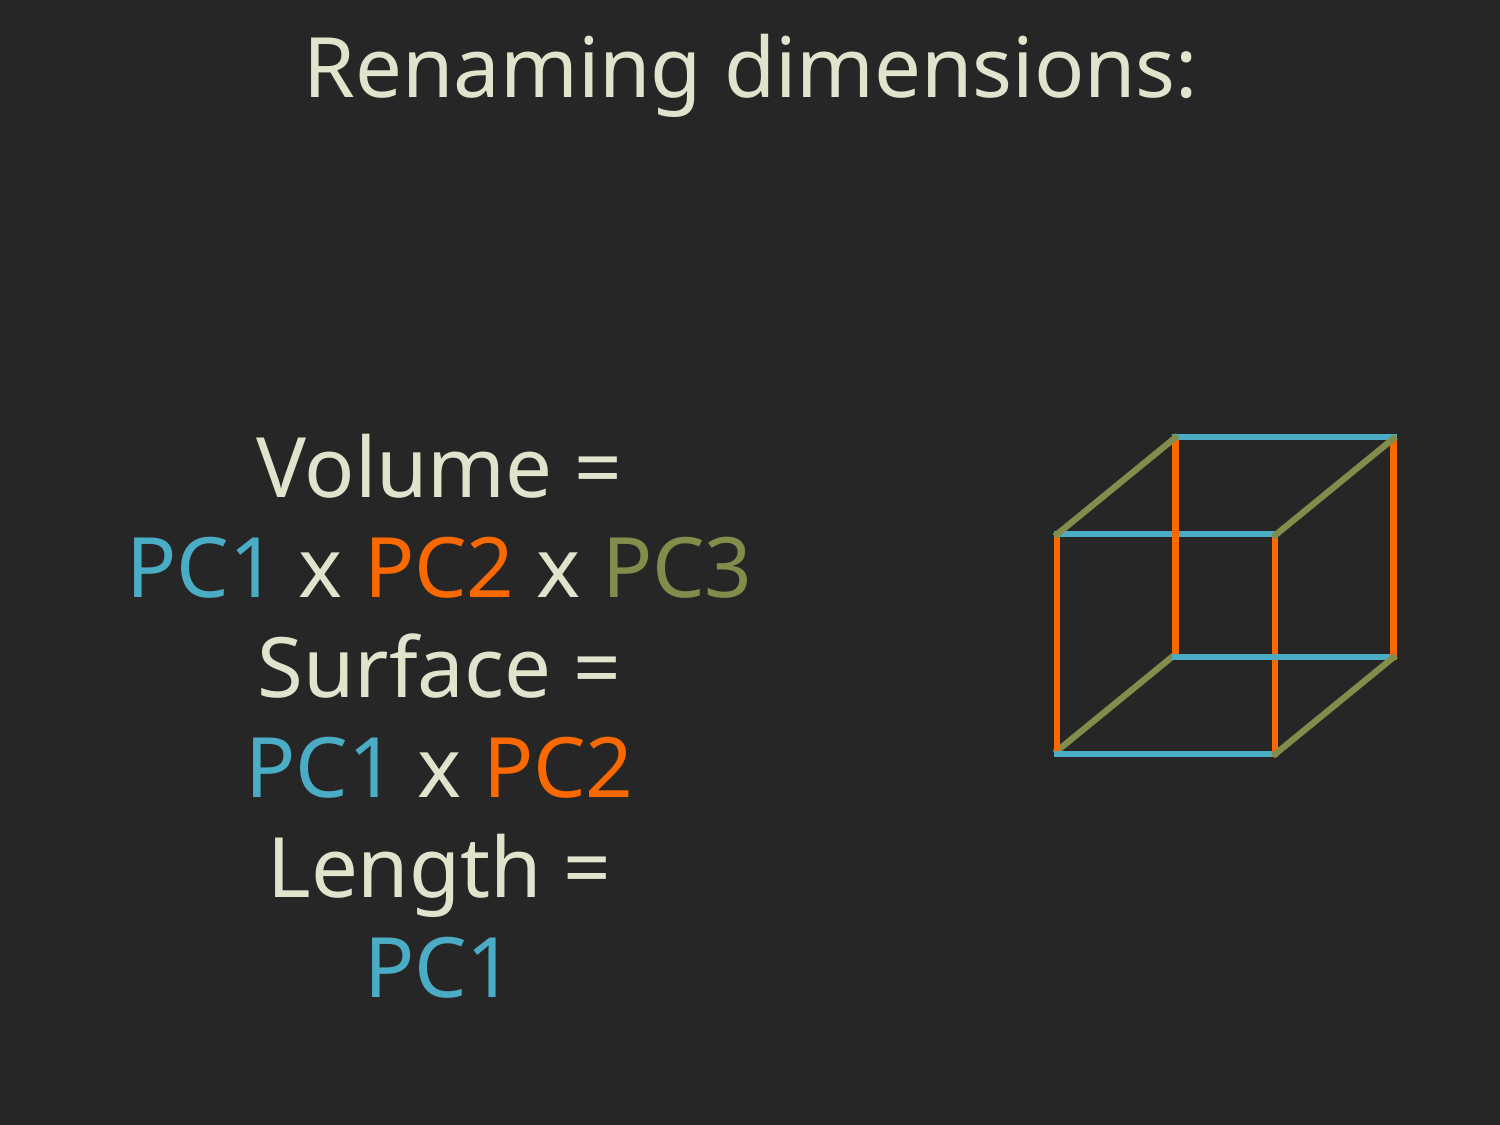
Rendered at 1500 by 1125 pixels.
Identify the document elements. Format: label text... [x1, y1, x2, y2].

text_box Volume = PC1 x PC2 x PC3 Surface = PC1 x PC2 Length = PC1 [111, 407, 767, 1022]
text_box Renaming dimensions: [288, 6, 1214, 122]
